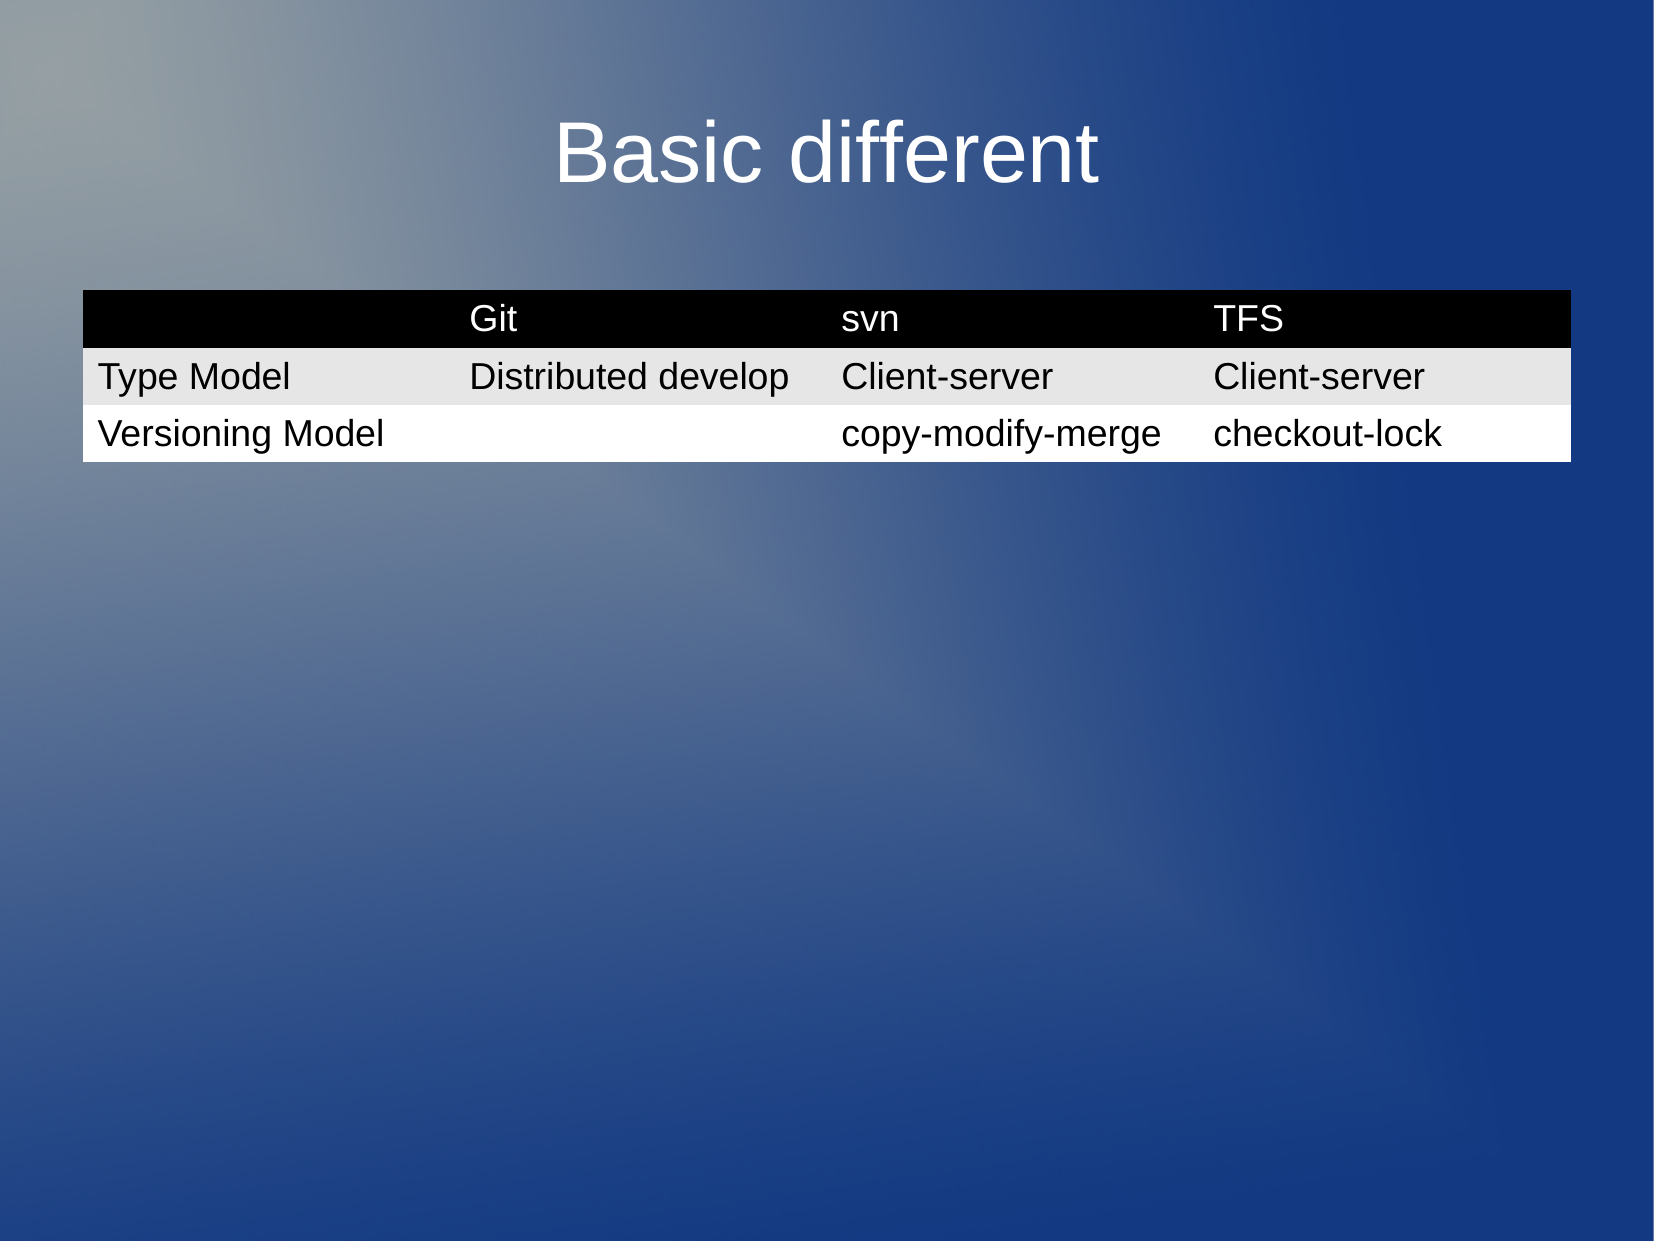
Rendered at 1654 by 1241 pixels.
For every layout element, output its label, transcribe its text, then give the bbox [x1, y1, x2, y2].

table_cell copy-modify-merge [827, 405, 1199, 462]
table_cell Distributed develop [455, 348, 827, 405]
picture [0, 0, 1654, 1241]
table_cell Client-server [827, 348, 1199, 405]
table_cell [455, 405, 827, 462]
table_cell Client-server [1199, 348, 1571, 405]
table_header Git [455, 290, 827, 348]
table_cell checkout-lock [1199, 405, 1571, 462]
title Basic different [82, 49, 1571, 257]
table_cell Versioning Model [83, 405, 455, 462]
table_header [83, 290, 455, 348]
table_header TFS [1199, 290, 1571, 348]
table_cell Type Model [83, 348, 455, 405]
table_header svn [827, 290, 1199, 348]
